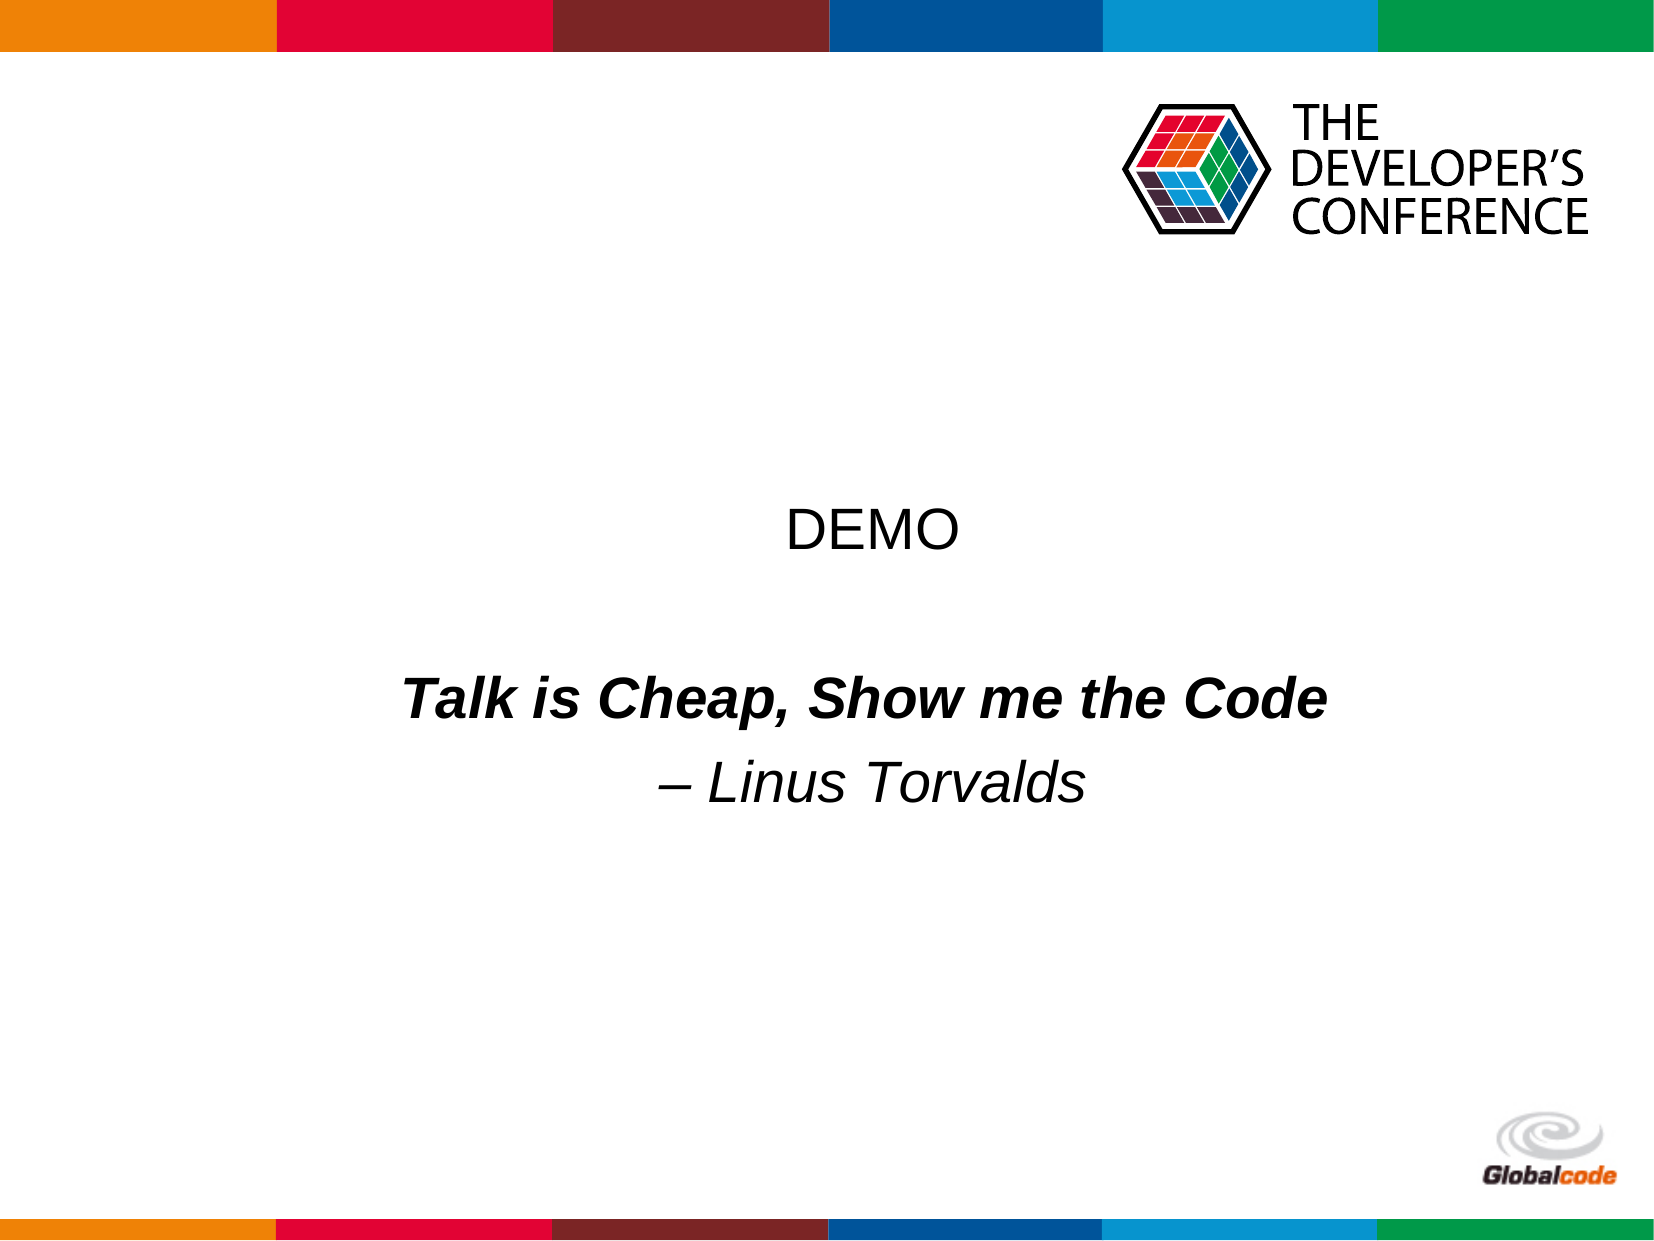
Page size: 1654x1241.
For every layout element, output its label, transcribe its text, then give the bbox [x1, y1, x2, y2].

subtitle DEMO Talk is Cheap, Show me the Code – Linus Torvalds [358, 262, 1388, 1043]
picture [1464, 1062, 1638, 1219]
